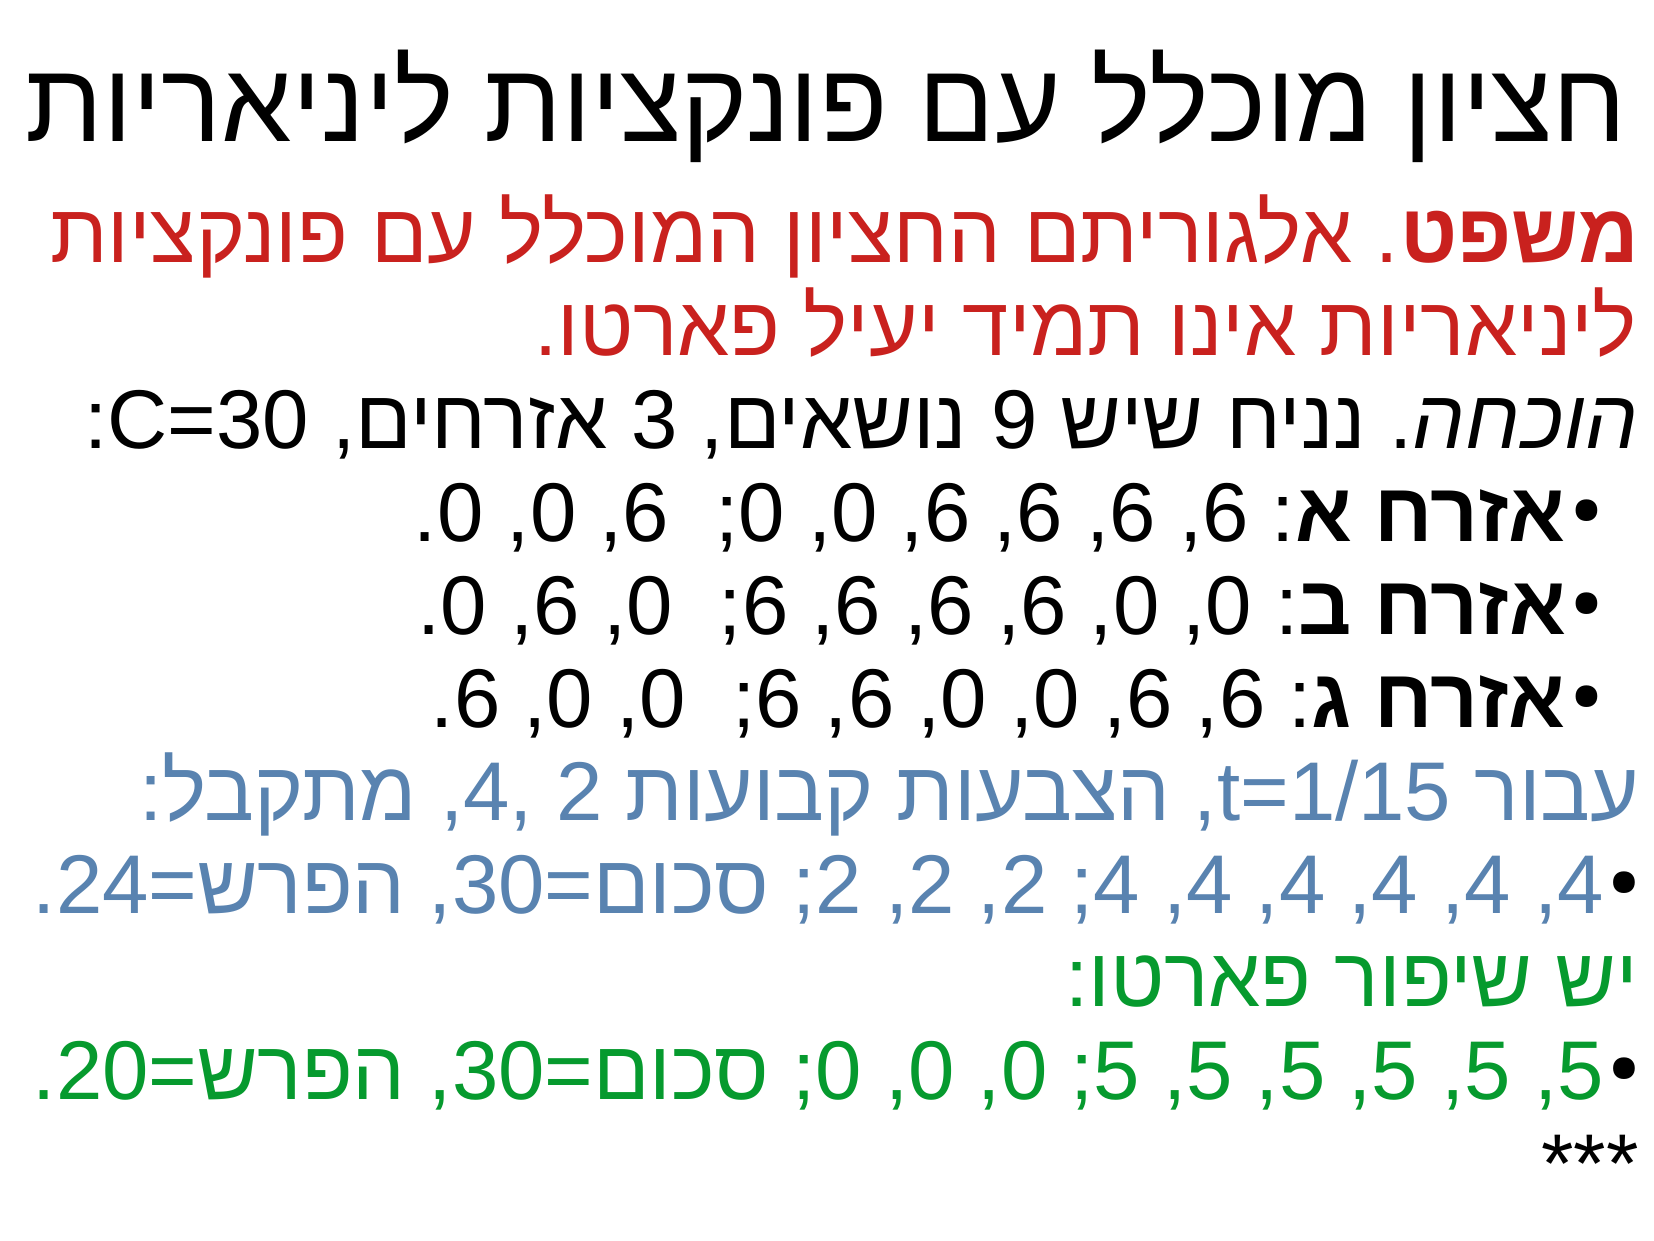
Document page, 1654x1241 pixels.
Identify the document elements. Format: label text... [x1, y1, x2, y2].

title חציון מוכלל עם פונקציות ליניאריות [0, 0, 1654, 180]
text_box משפט. אלגוריתם החציון המוכלל עם פונקציות ליניאריות אינו תמיד יעיל פארטו. הוכחה. נניח שיש 9 נושאים, 3 אזרחים, C=30: אזרח א: 6, 6, 6, 6, 0, 0; 6, 0, 0. אזרח ב: 0, 0, 6, 6, 6, 6; 0, 6, 0. אזרח ג: 6, 6, 0, 0, 6, 6; 0, 0, 6. עבור t=1/15, הצבעות קבועות 2 ,4, מתקבל: 4, 4, 4, 4, 4, 4; 2, 2, 2; סכום=30, הפרש=24. יש שיפור פארטו: 5, 5, 5, 5, 5, 5; 0, 0, 0; סכום=30, הפרש=20. *** [0, 180, 1654, 1219]
